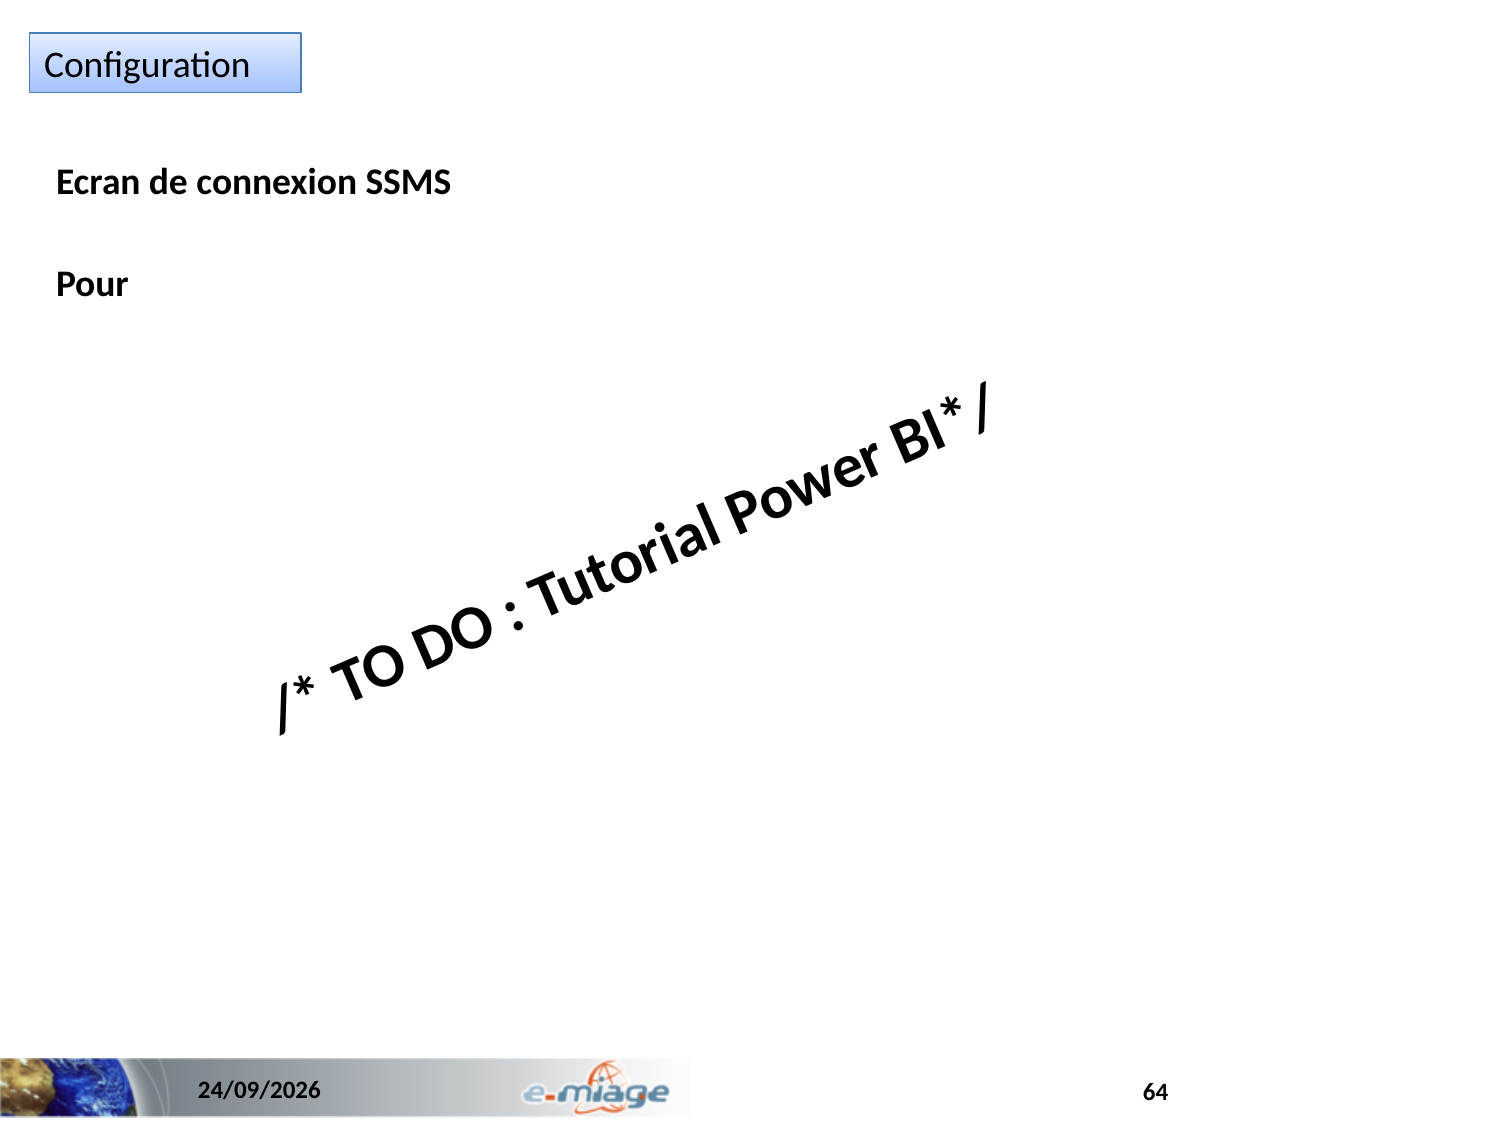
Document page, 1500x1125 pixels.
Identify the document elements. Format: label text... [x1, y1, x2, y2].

text_box Configuration [29, 32, 302, 93]
text_box Ecran de connexion SSMS Pour [41, 149, 798, 312]
picture [0, 1058, 691, 1118]
text_box /* TO DO : Tutorial Power BI*/ [238, 351, 1026, 758]
